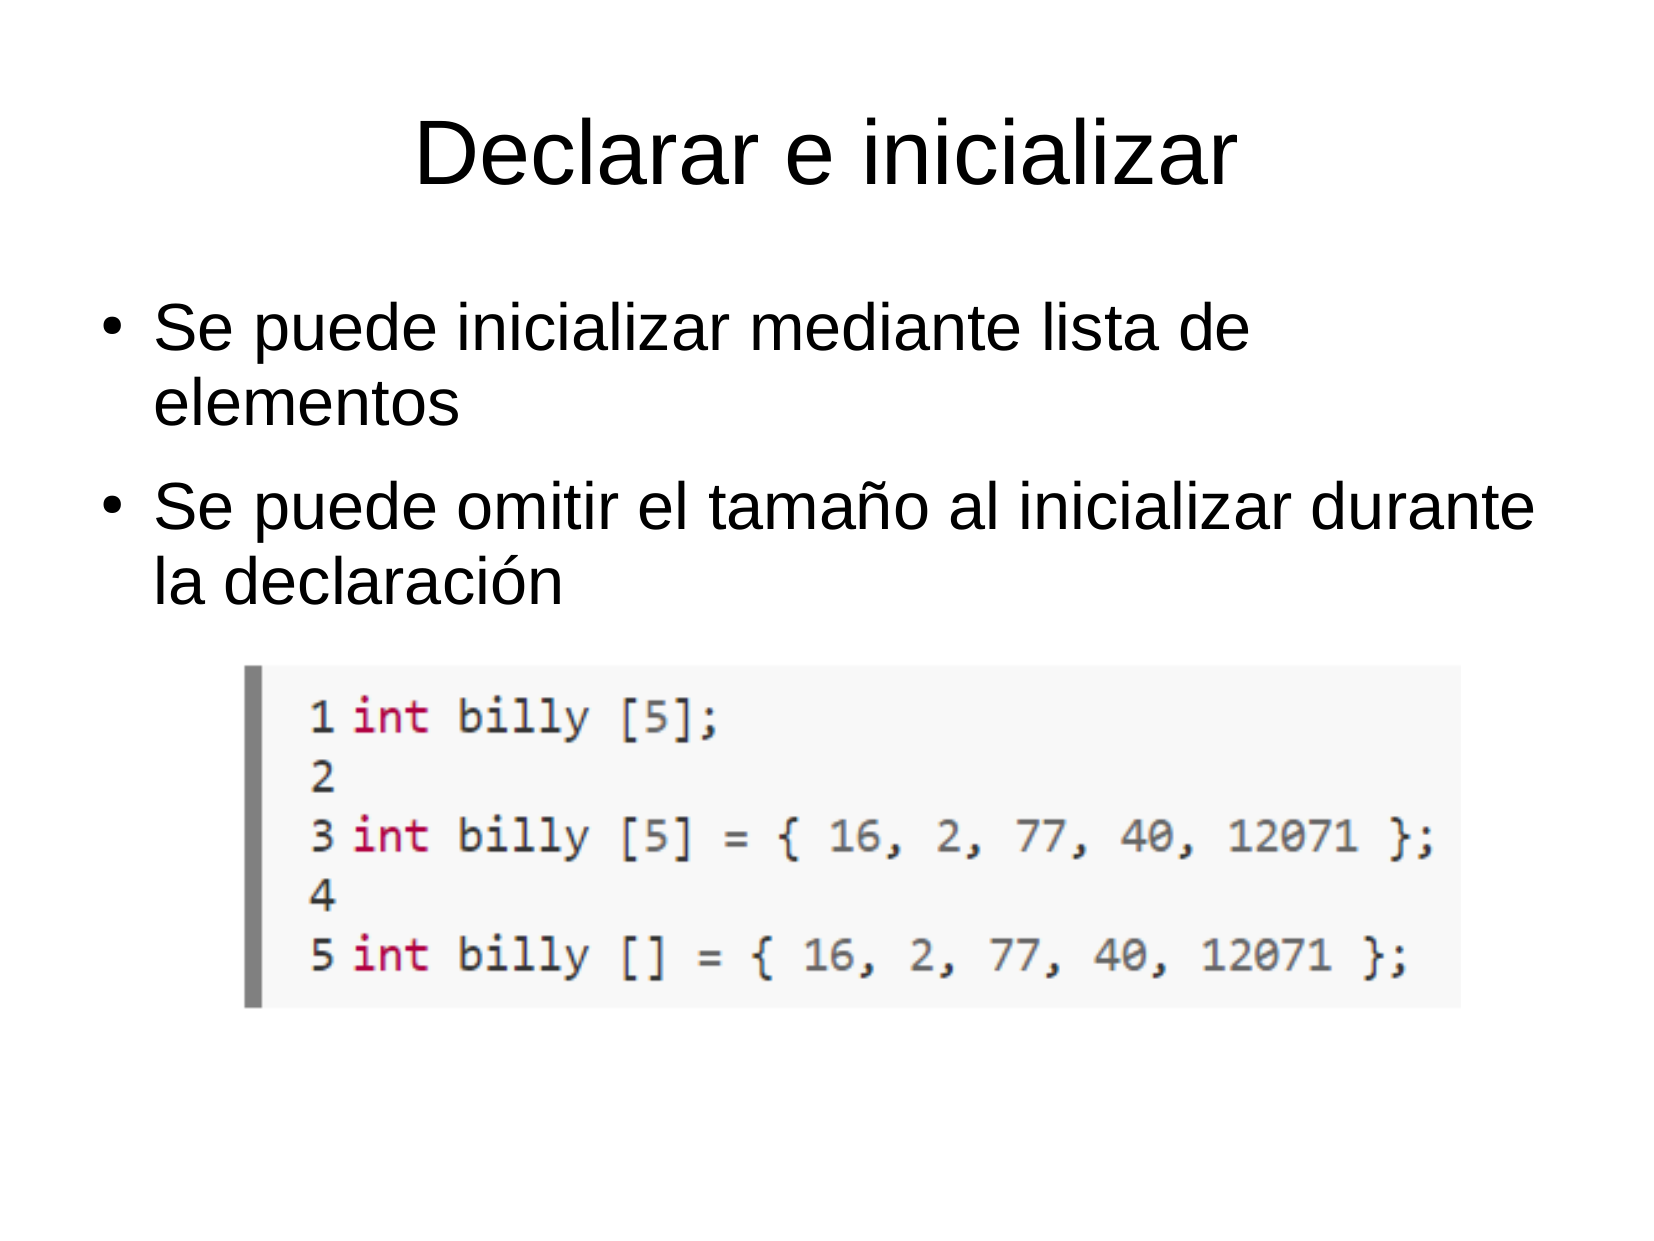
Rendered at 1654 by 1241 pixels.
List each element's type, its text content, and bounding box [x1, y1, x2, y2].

picture [223, 649, 1461, 1021]
list Se puede inicializar mediante lista de elementos Se puede omitir el tamaño al inicializar durante la declaración [82, 290, 1571, 1010]
title Declarar e inicializar [82, 49, 1571, 257]
